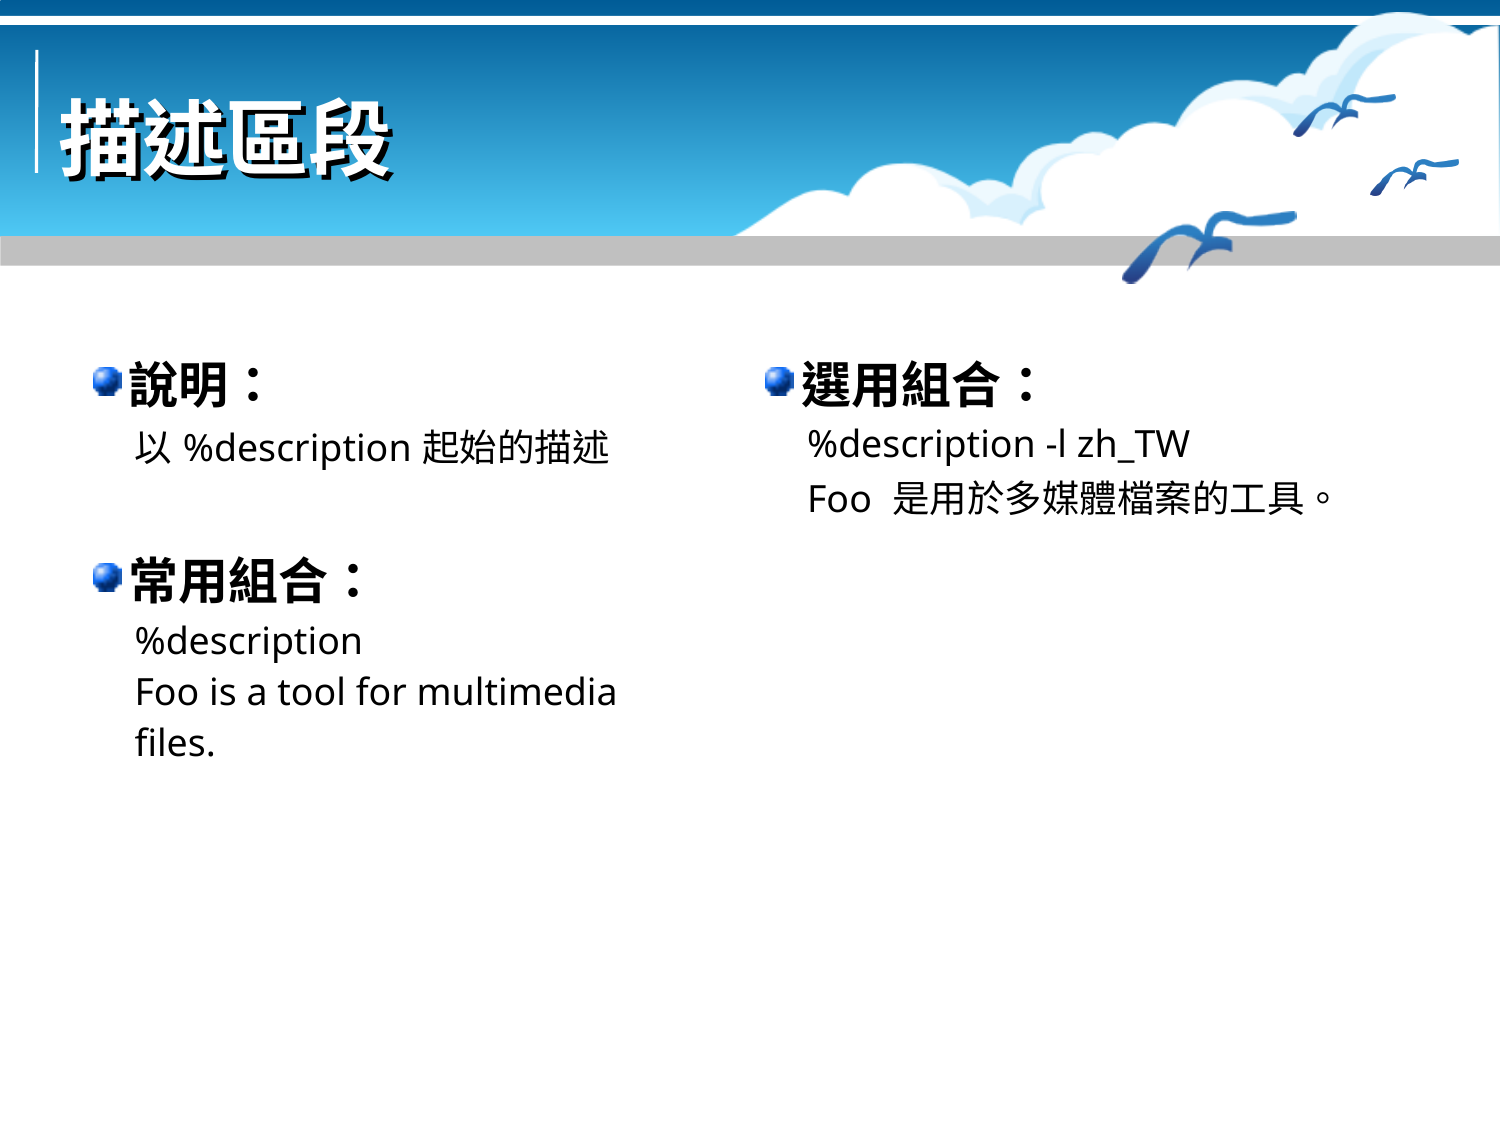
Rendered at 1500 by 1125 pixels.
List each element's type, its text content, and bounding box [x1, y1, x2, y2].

list 說明： 以%description起始的描述 常用組合： %description Foo is a tool for multimedia files. [93, 309, 761, 1060]
title 描述區段 [59, 86, 1465, 186]
picture [730, 12, 1500, 284]
list 選用組合： %description -l zh_TW Foo 是用於多媒體檔案的工具。 [765, 309, 1449, 1045]
